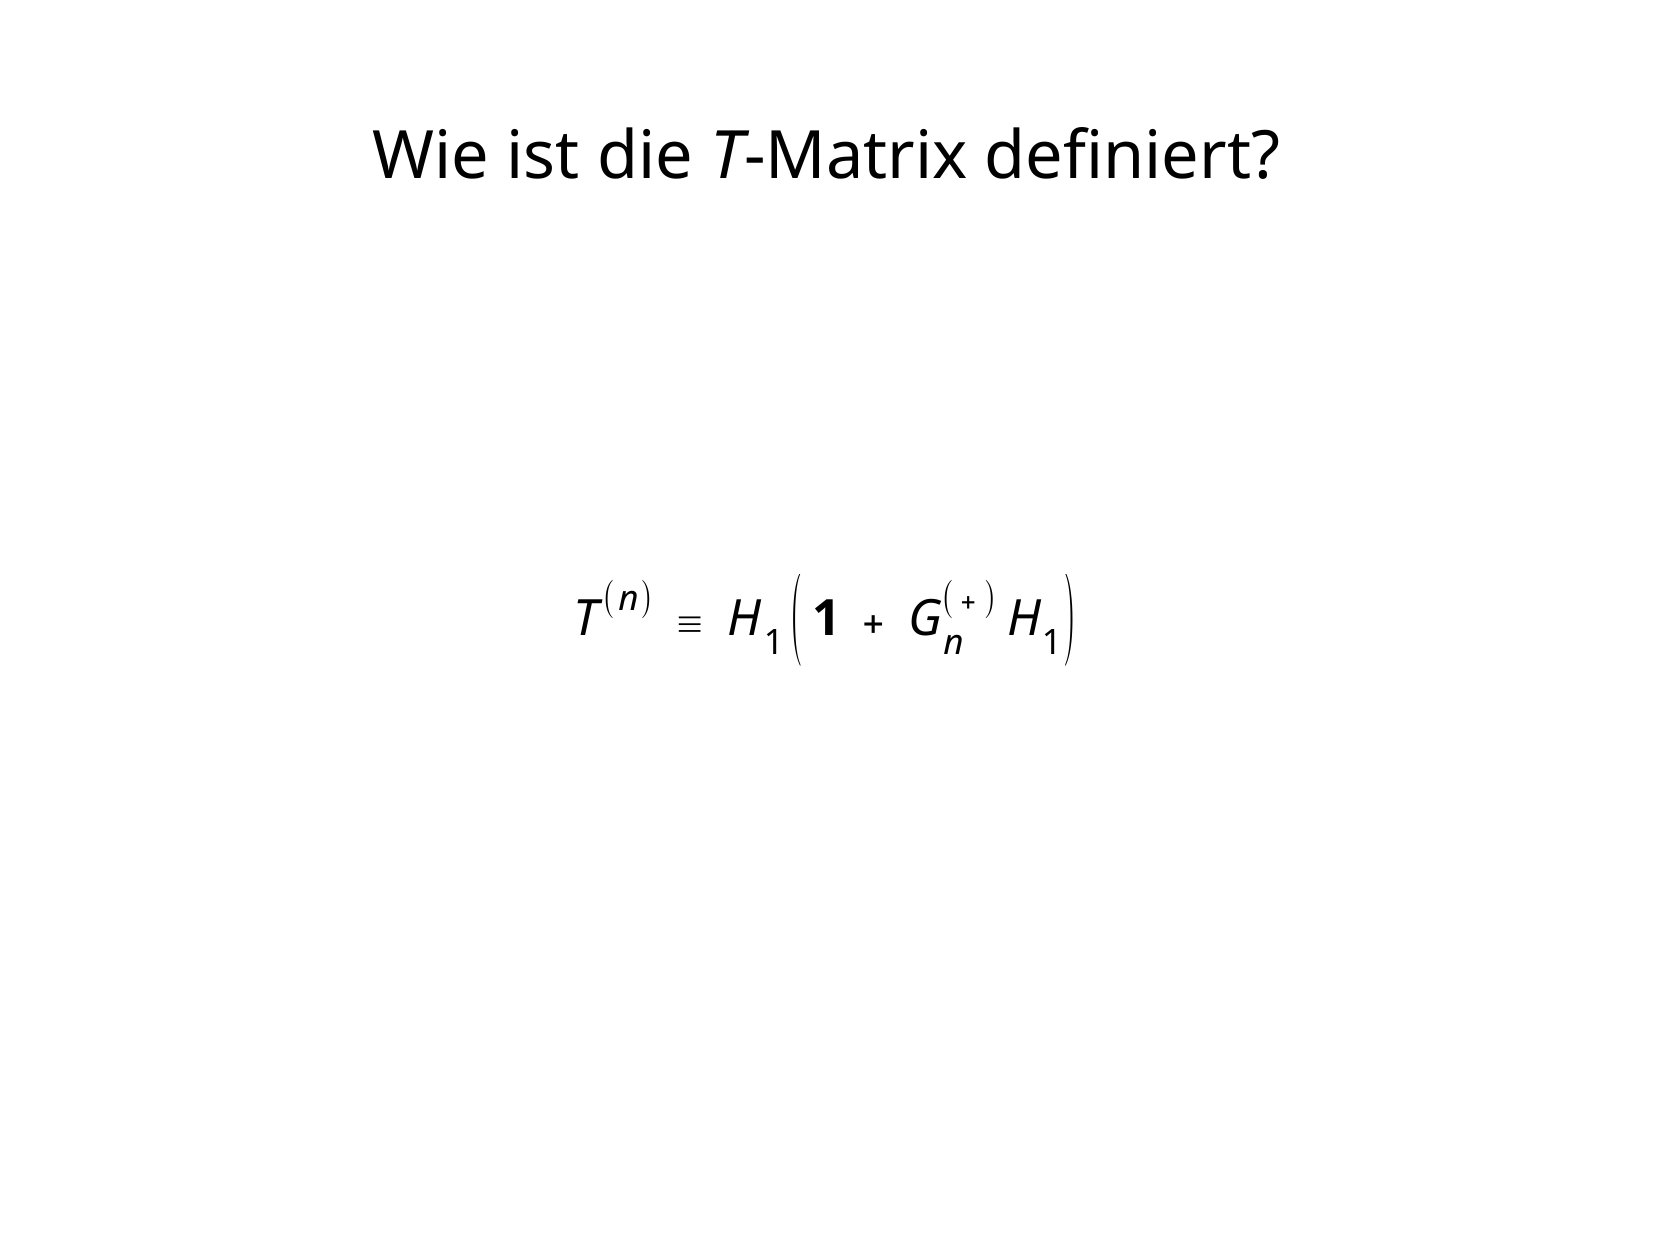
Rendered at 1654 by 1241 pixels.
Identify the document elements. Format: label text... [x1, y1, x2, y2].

chart [566, 574, 1087, 666]
title Wie ist die T-Matrix definiert? [82, 49, 1571, 257]
